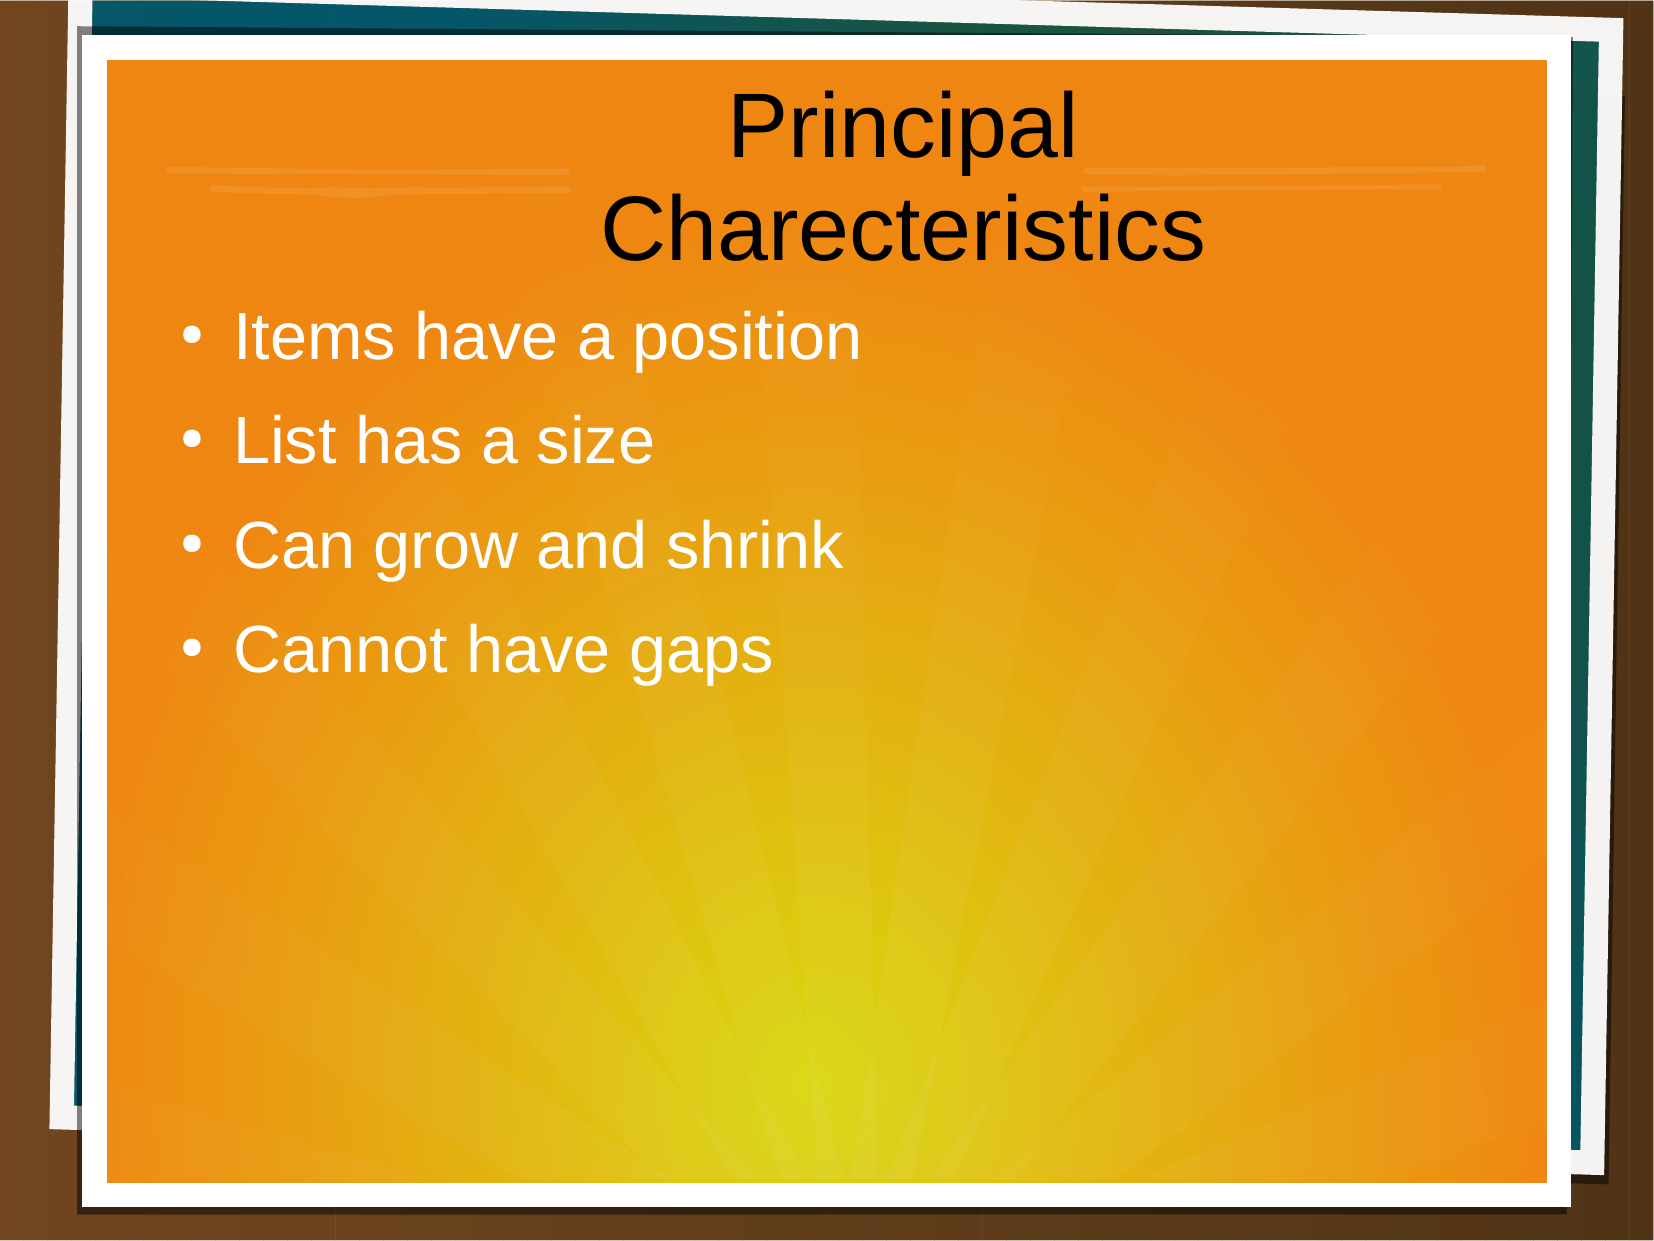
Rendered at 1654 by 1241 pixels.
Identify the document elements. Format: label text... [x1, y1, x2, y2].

list Items have a position List has a size Can grow and shrink Cannot have gaps [162, 299, 1492, 1241]
title Principal Charecteristics [566, 23, 1241, 299]
